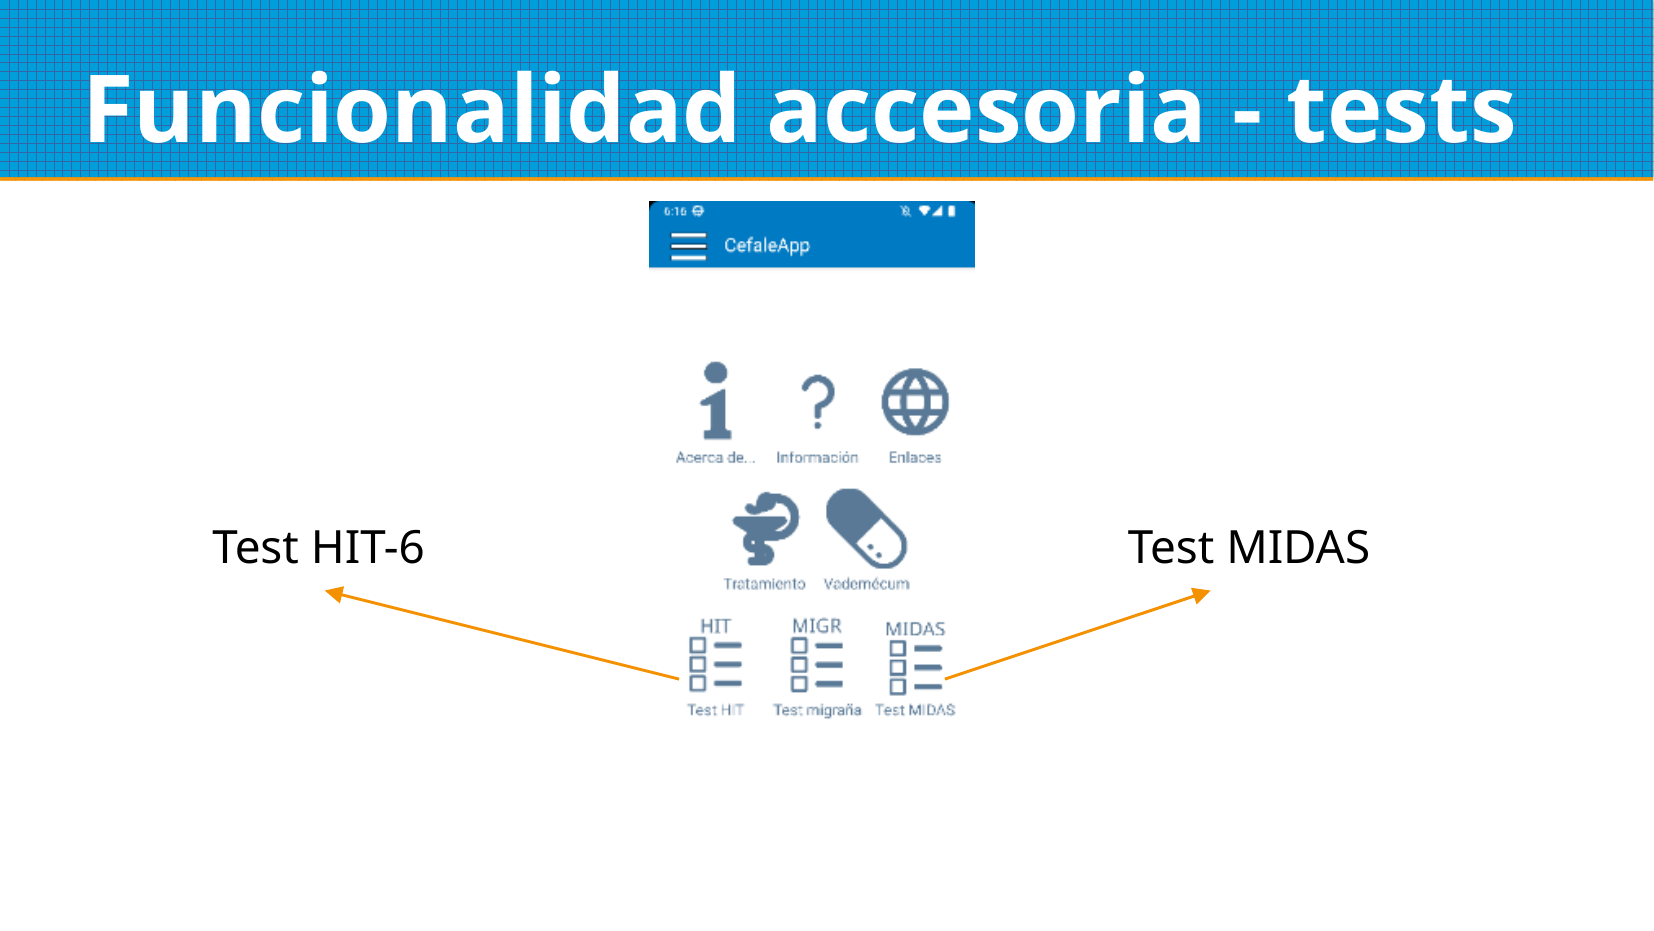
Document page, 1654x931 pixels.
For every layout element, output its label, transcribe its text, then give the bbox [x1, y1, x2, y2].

text_box Test HIT-6 [206, 472, 473, 621]
text_box Test MIDAS [1122, 472, 1595, 621]
title Funcionalidad accesoria - tests [82, 14, 1571, 171]
picture [649, 201, 975, 857]
